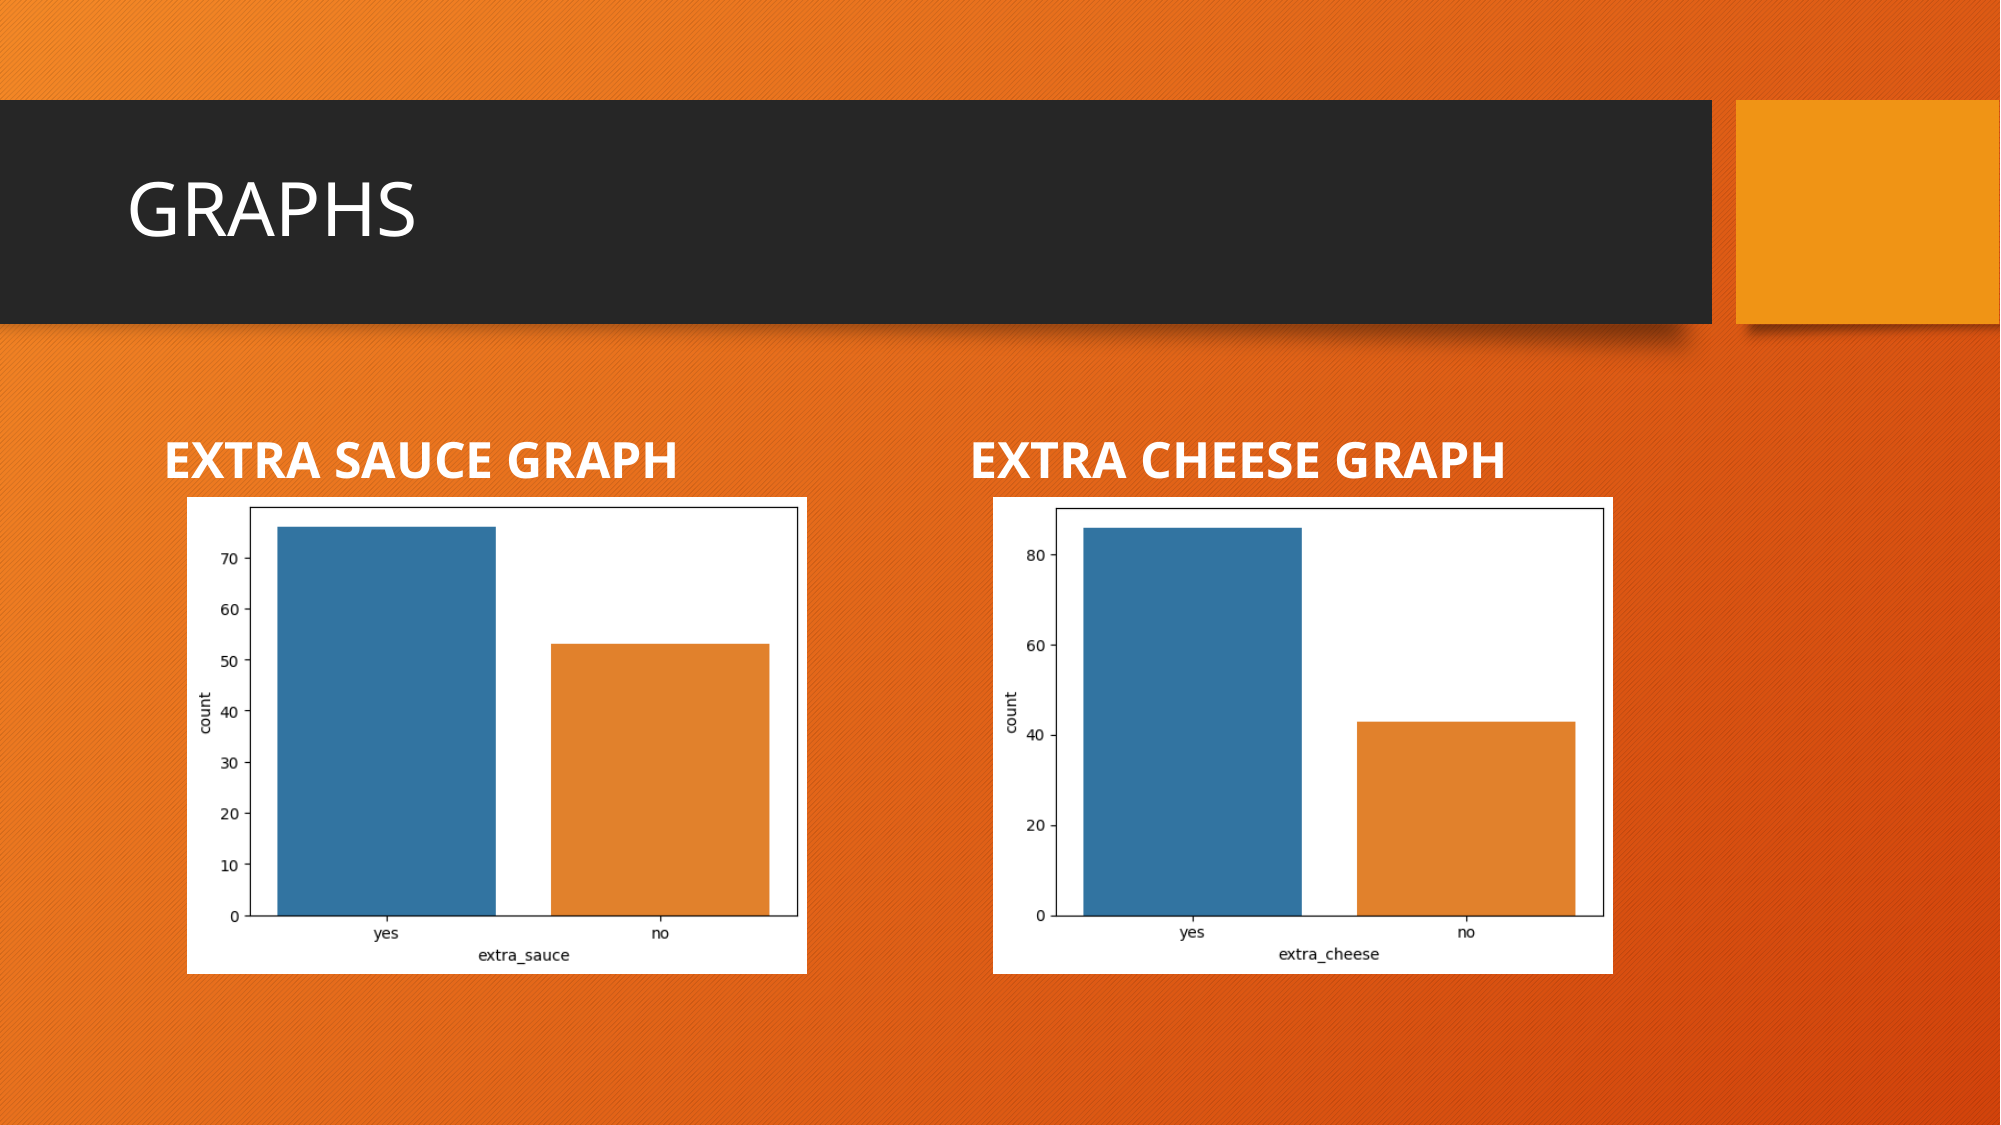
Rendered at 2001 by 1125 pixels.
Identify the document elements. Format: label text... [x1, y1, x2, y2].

picture [993, 497, 1613, 974]
picture [187, 497, 807, 974]
list EXTRA SAUCE GRAPH [148, 383, 883, 498]
list EXTRA CHEESE GRAPH [954, 383, 1689, 497]
title GRAPHS [111, 123, 1689, 301]
